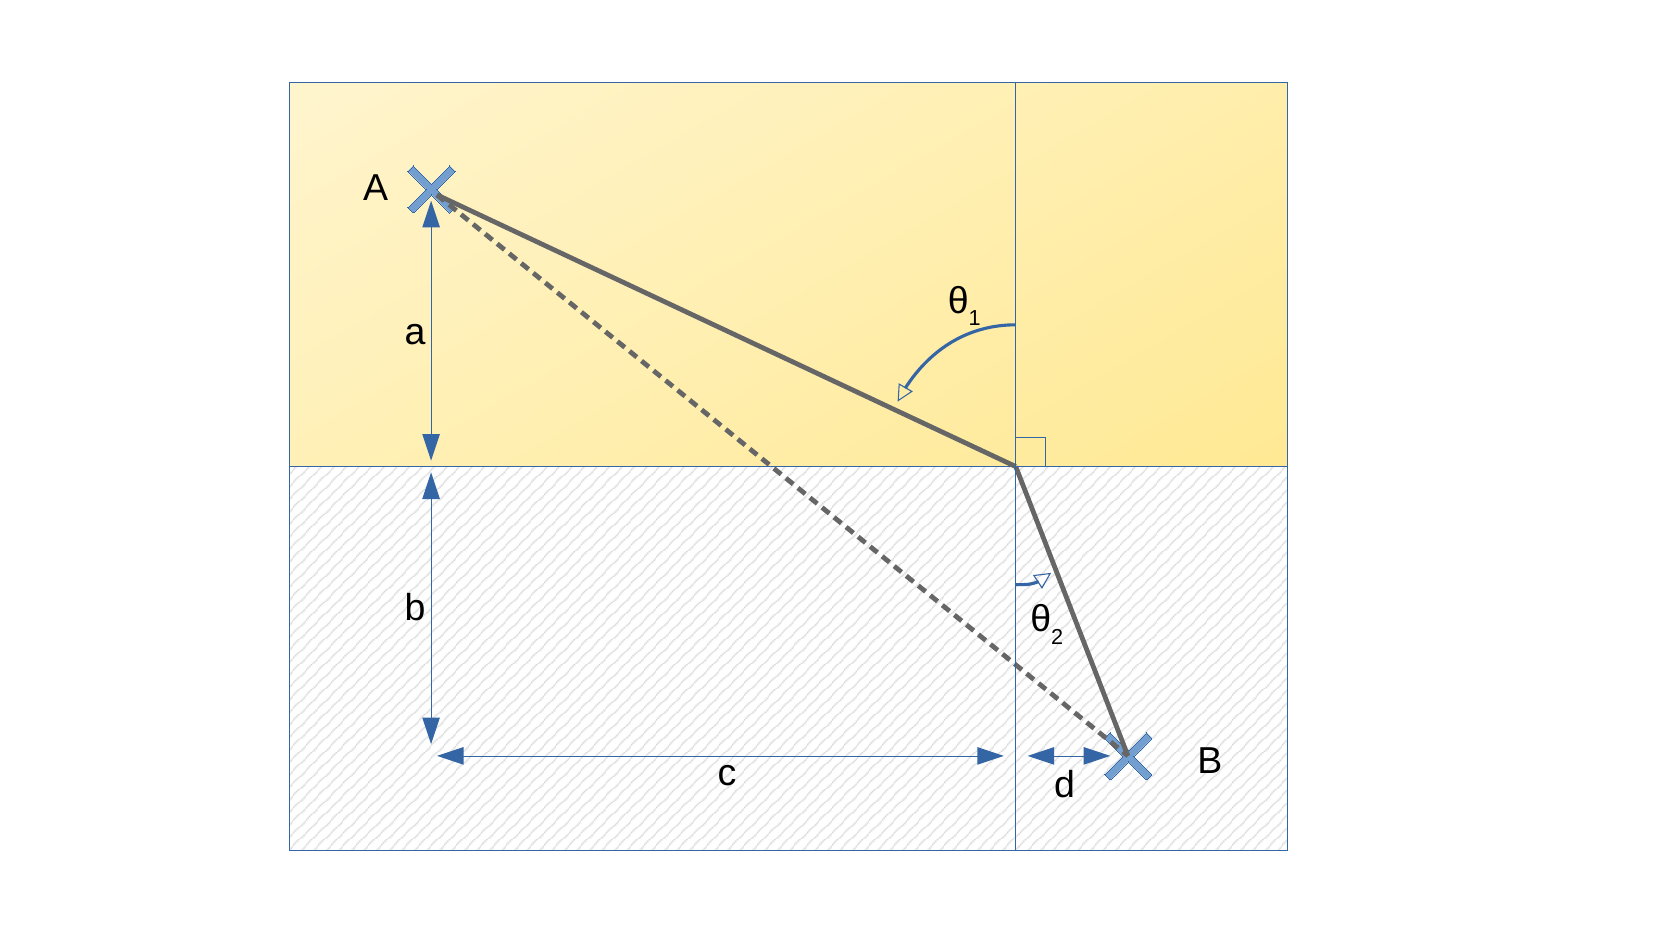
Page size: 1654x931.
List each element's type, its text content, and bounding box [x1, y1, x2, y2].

text_box b [389, 578, 426, 636]
text_box [1016, 82, 1288, 851]
text_box θ2 [1015, 590, 1099, 657]
text_box θ1 [933, 271, 1016, 338]
text_box A [348, 159, 402, 231]
text_box [1016, 438, 1045, 466]
text_box [1016, 477, 1060, 590]
text_box [289, 82, 1015, 851]
text_box a [389, 303, 426, 361]
text_box B [1182, 732, 1236, 792]
text_box d [1039, 755, 1075, 813]
text_box c [702, 744, 774, 801]
